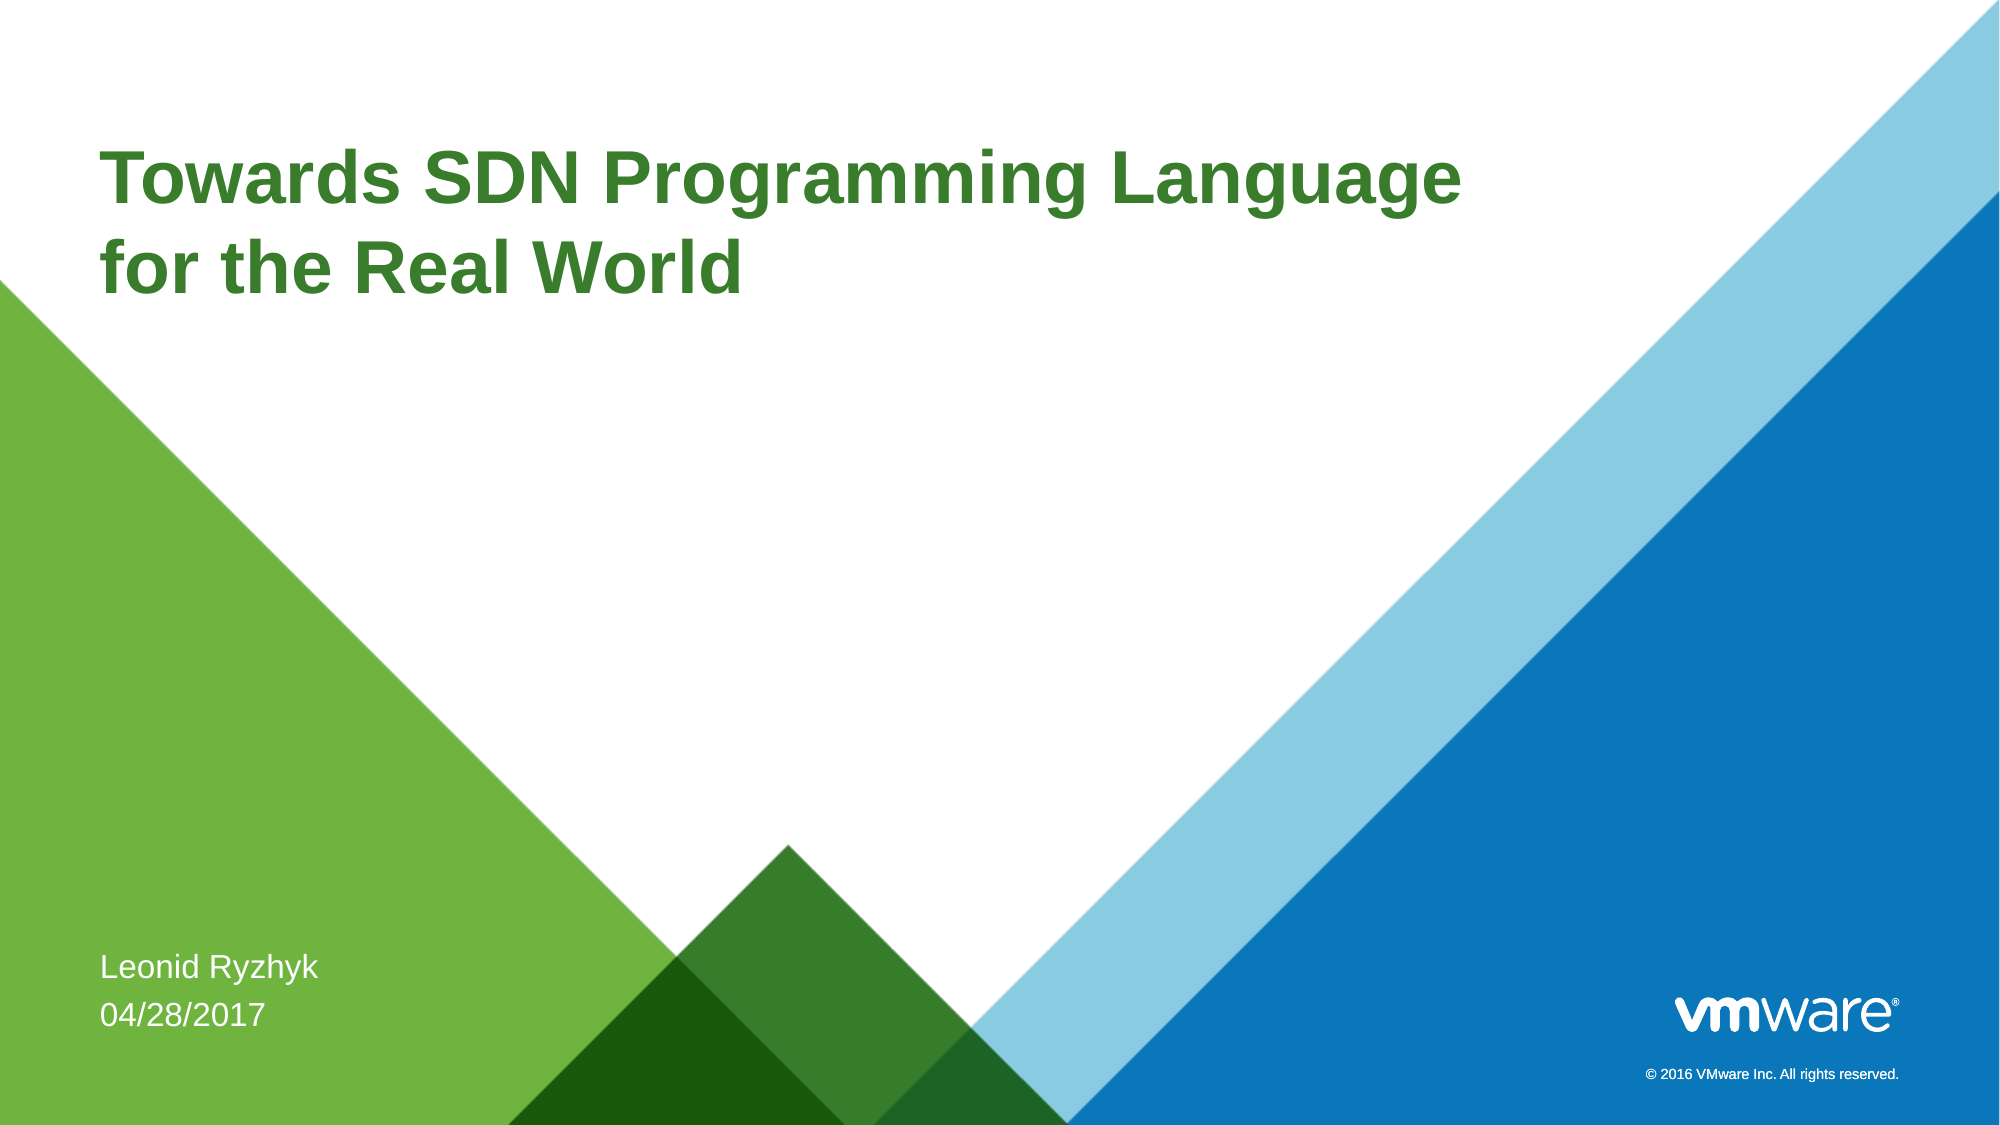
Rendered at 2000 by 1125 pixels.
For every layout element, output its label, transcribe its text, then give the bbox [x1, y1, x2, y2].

list 04/28/2017 [99, 997, 700, 1036]
picture [0, 0, 2000, 1125]
list Leonid Ryzhyk [99, 950, 700, 988]
title Towards SDN Programming Language for the Real World [99, 129, 1600, 309]
